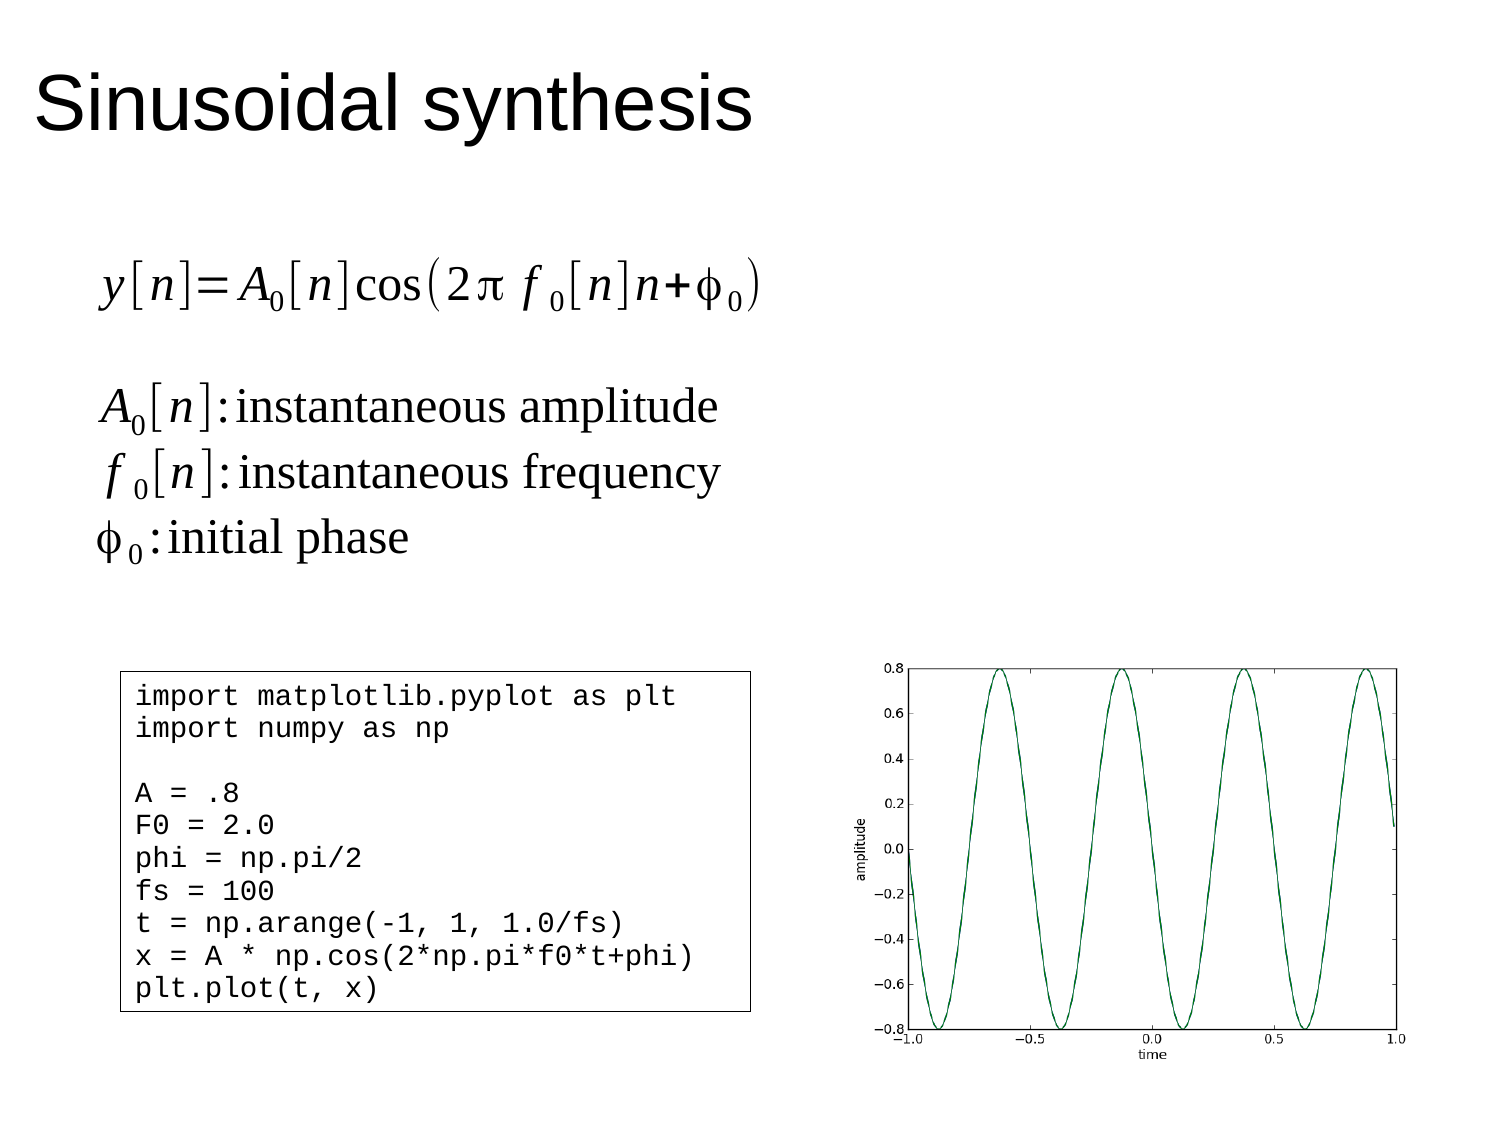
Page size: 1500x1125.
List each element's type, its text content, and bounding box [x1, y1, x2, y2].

text_box import matplotlib.pyplot as plt import numpy as np A = .8 F0 = 2.0 phi = np.pi/2 fs = 100 t = np.arange(-1, 1, 1.0/fs) x = A * np.cos(2*np.pi*f0*t+phi) plt.plot(t, x) [120, 671, 751, 1012]
title Sinusoidal synthesis [33, 9, 1384, 198]
chart [90, 253, 768, 572]
picture [829, 623, 1459, 1074]
